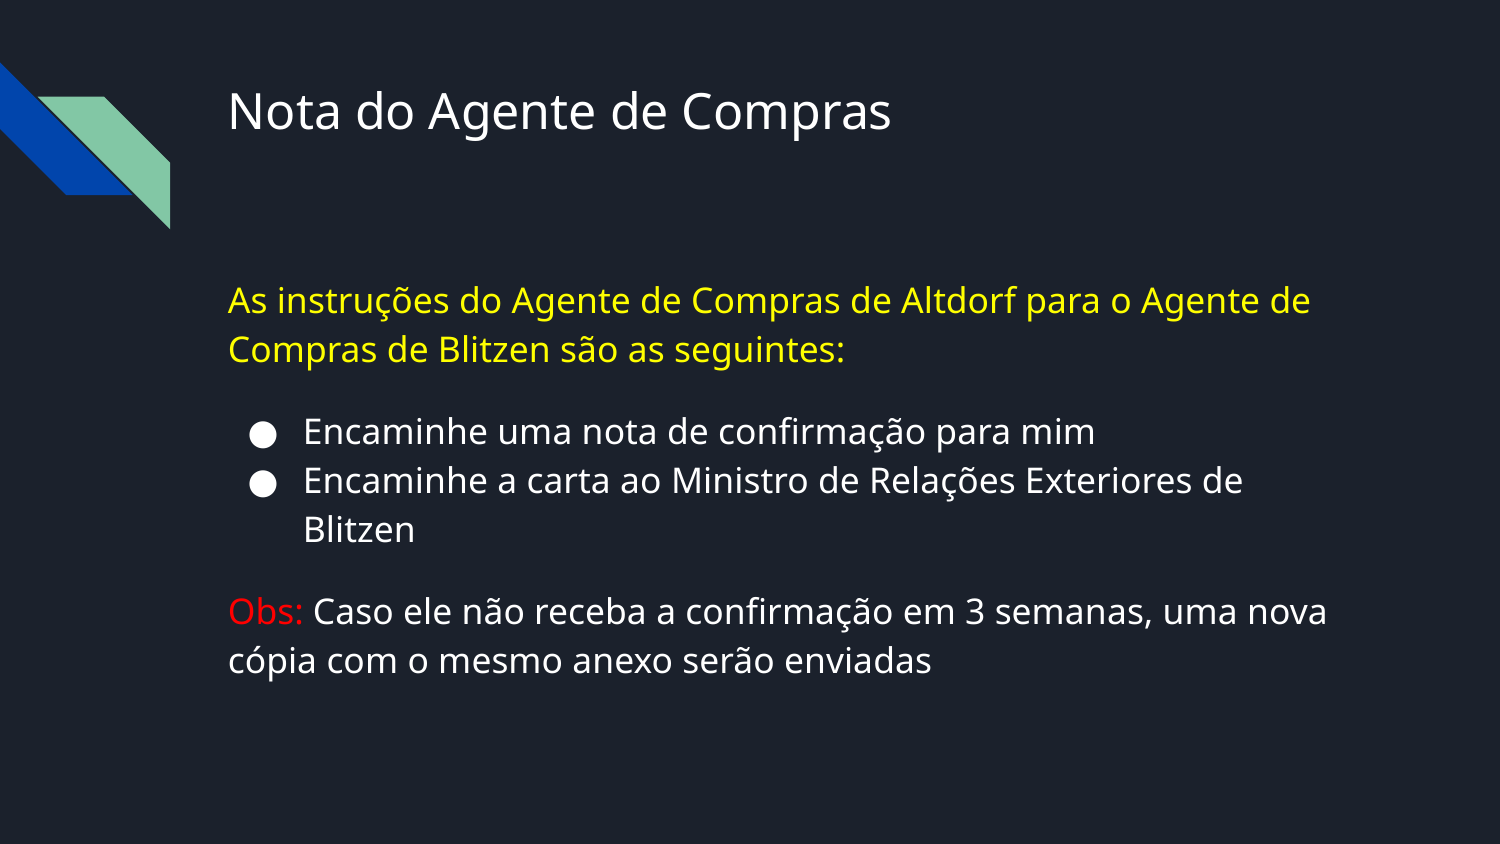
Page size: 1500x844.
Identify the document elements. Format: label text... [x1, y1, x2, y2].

title Nota do Agente de Compras [212, 64, 1368, 215]
list As instruções do Agente de Compras de Altdorf para o Agente de Compras de Blitzen são as seguintes: Encaminhe uma nota de confirmação para mim Encaminhe a carta ao Ministro de Relações Exteriores de Blitzen Obs: Caso ele não receba a confirmação em 3 semanas, uma nova cópia com o mesmo anexo serão enviadas [212, 257, 1368, 735]
